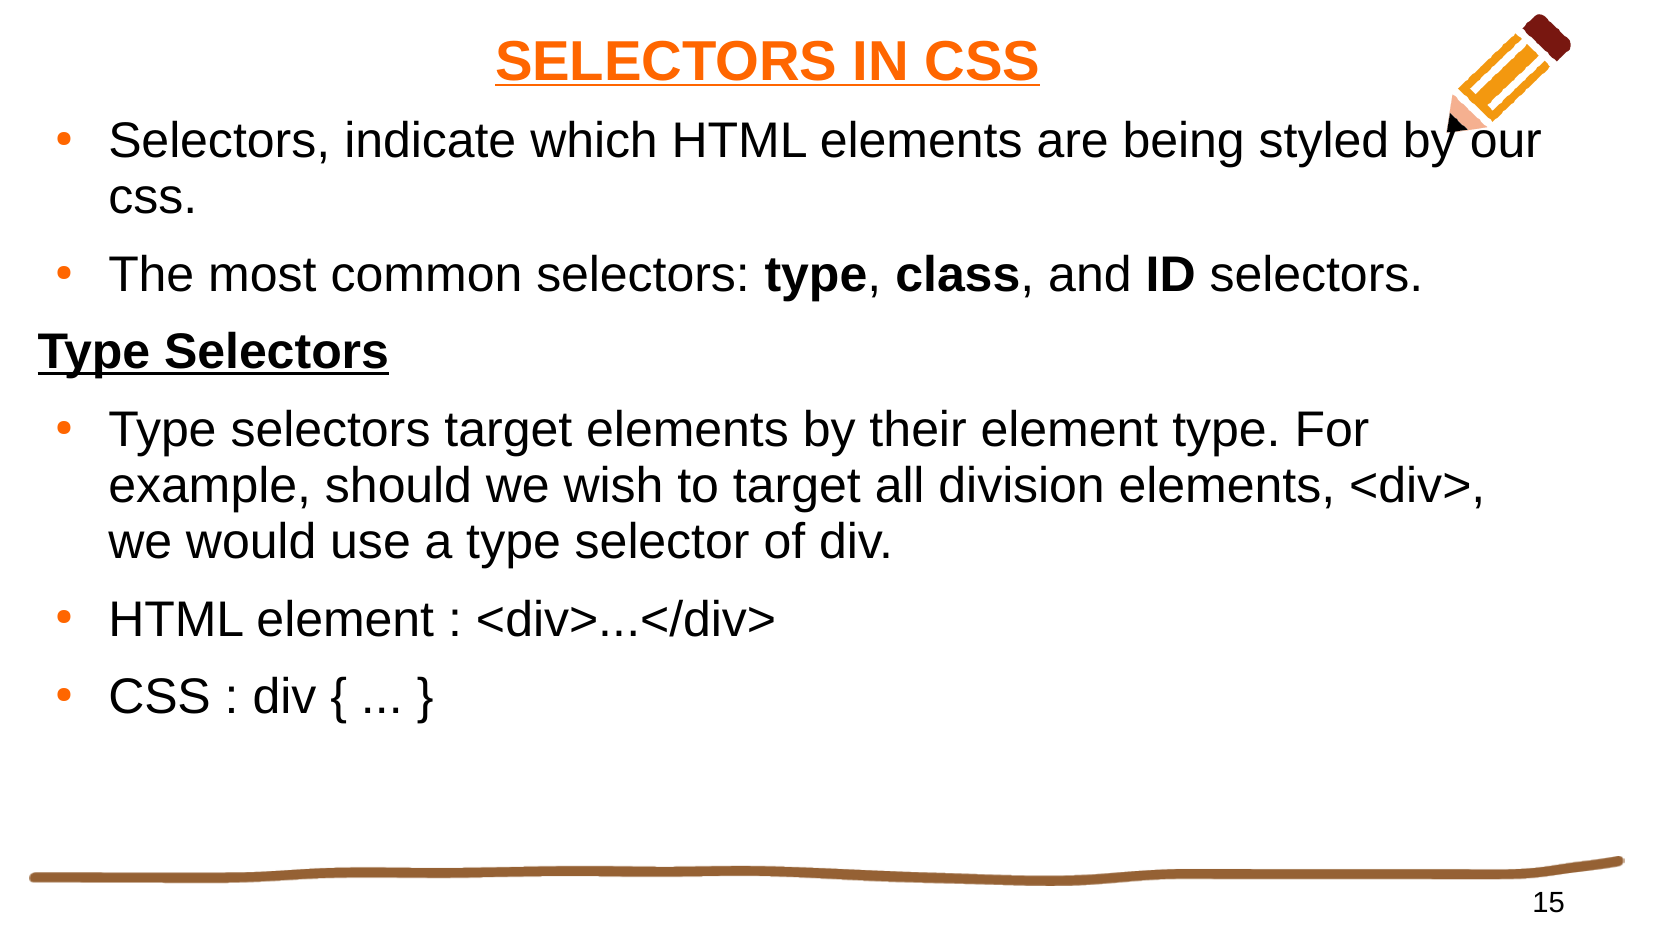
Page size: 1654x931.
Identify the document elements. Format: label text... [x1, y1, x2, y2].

title SELECTORS IN CSS [88, 9, 1447, 112]
picture [1447, 14, 1571, 112]
picture [29, 856, 1625, 886]
list Selectors, indicate which HTML elements are being styled by our css. The most common selectors: type, class, and ID selectors. Type Selectors Type selectors target elements by their element type. For example, should we wish to target all division elements, <div>, we would use a type selector of div. HTML element : <div>...</div> CSS : div { ... } [37, 112, 1576, 857]
